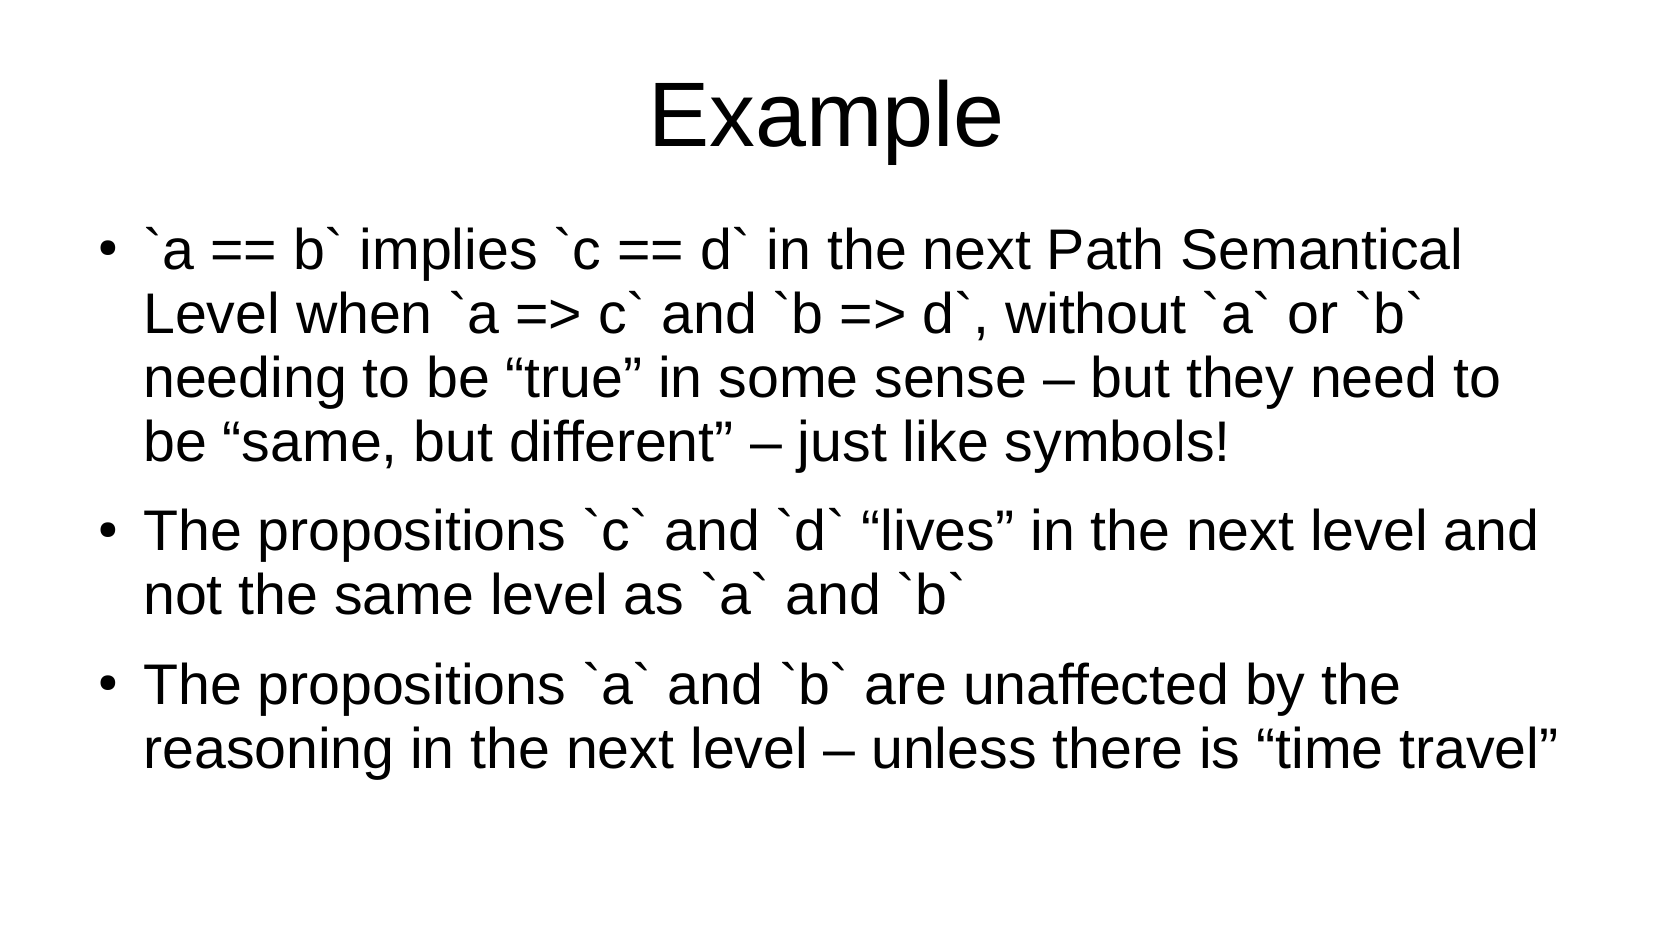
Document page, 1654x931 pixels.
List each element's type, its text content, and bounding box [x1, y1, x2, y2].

list `a == b` implies `c == d` in the next Path Semantical Level when `a => c` and `b => d`, without `a` or `b` needing to be “true” in some sense – but they need to be “same, but different” – just like symbols! The propositions `c` and `d` “lives” in the next level and not the same level as `a` and `b` The propositions `a` and `b` are unaffected by the reasoning in the next level – unless there is “time travel” [82, 217, 1571, 826]
title Example [82, 37, 1571, 193]
